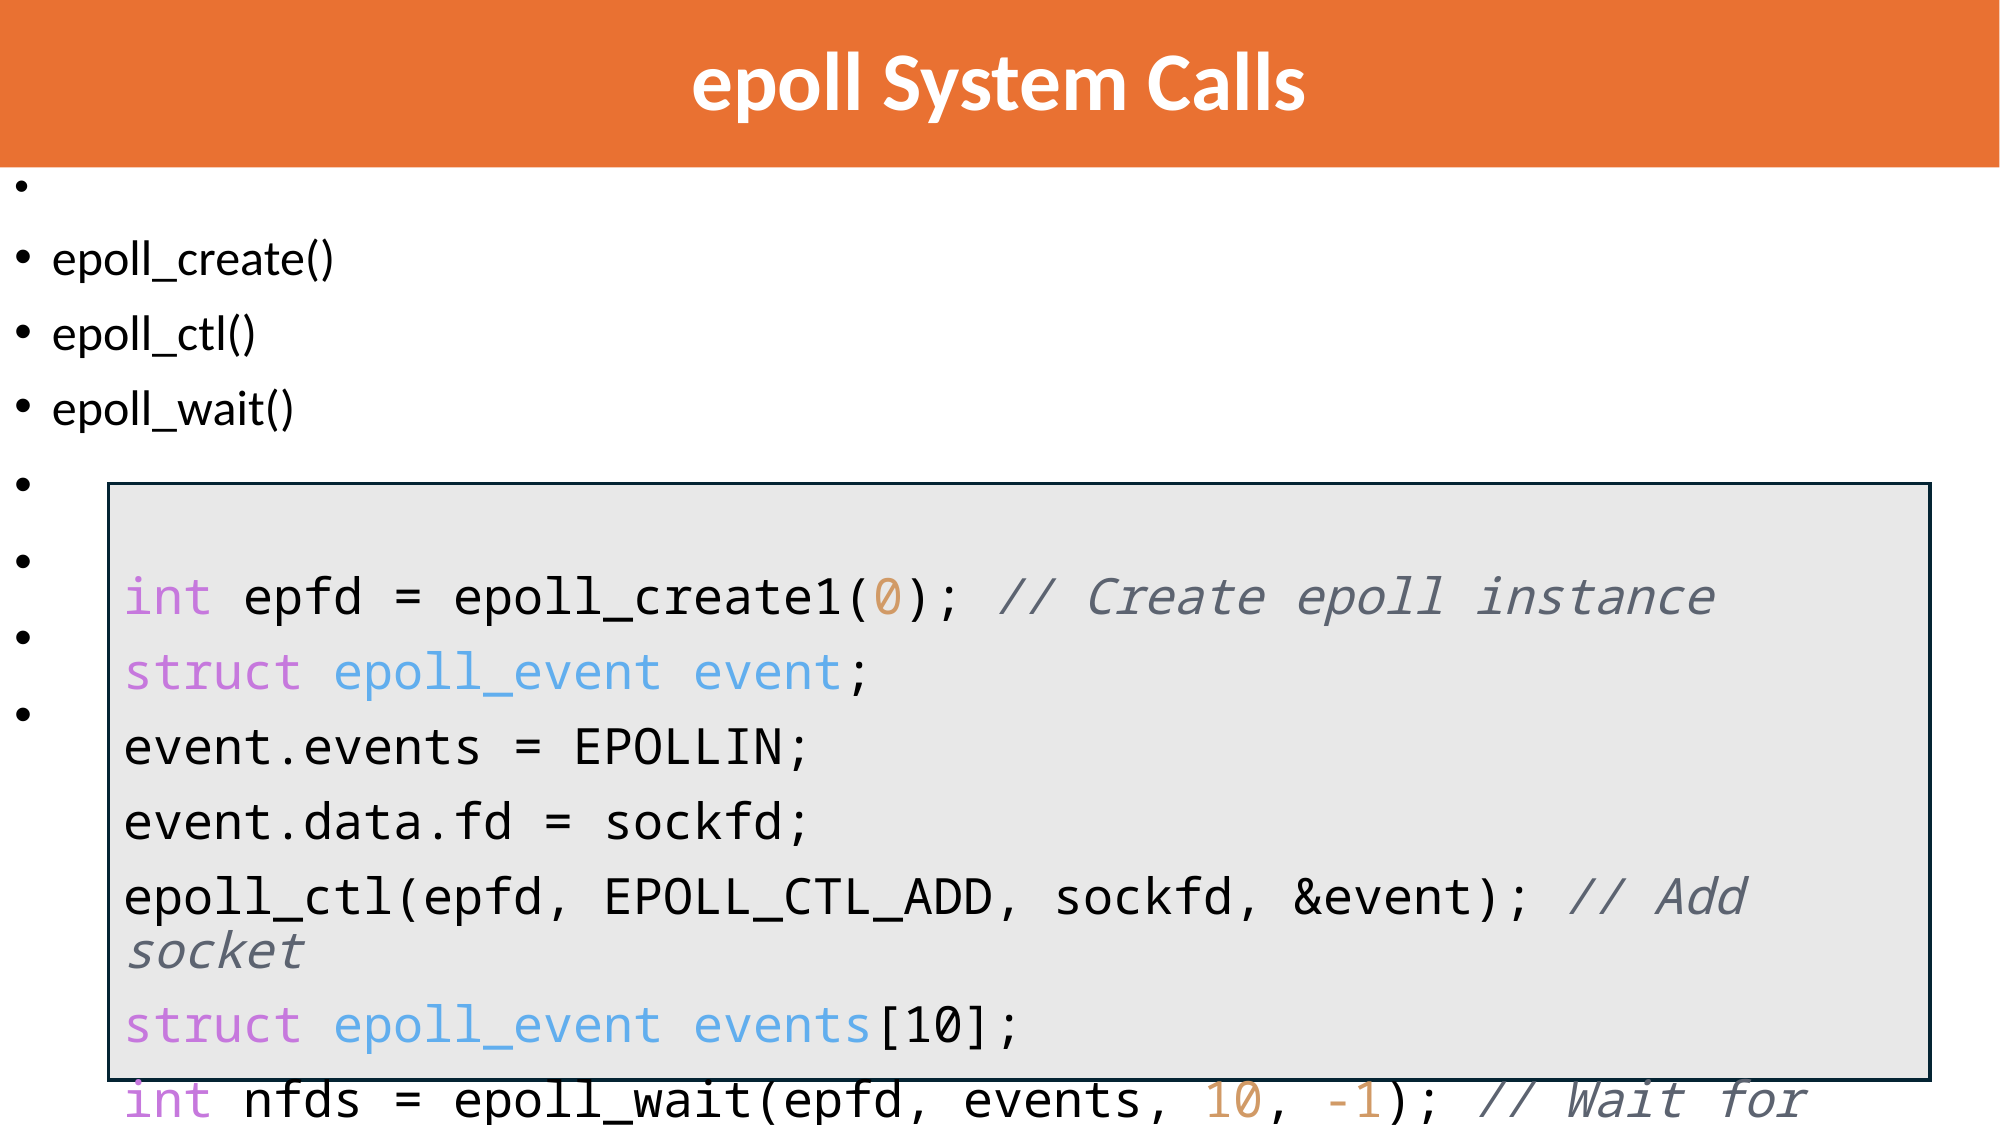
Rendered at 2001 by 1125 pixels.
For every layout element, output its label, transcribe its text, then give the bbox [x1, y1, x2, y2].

text_box int epfd = epoll_create1(0); // Create epoll instance struct epoll_event event; event.events = EPOLLIN; event.data.fd = sockfd; epoll_ctl(epfd, EPOLL_CTL_ADD, sockfd, &event); // Add socket struct epoll_event events[10]; int nfds = epoll_wait(epfd, events, 10, -1); // Wait for events [108, 483, 1930, 1080]
list epoll_create() epoll_ctl() epoll_wait() [0, 153, 1863, 1014]
title epoll System Calls [0, 0, 2000, 168]
